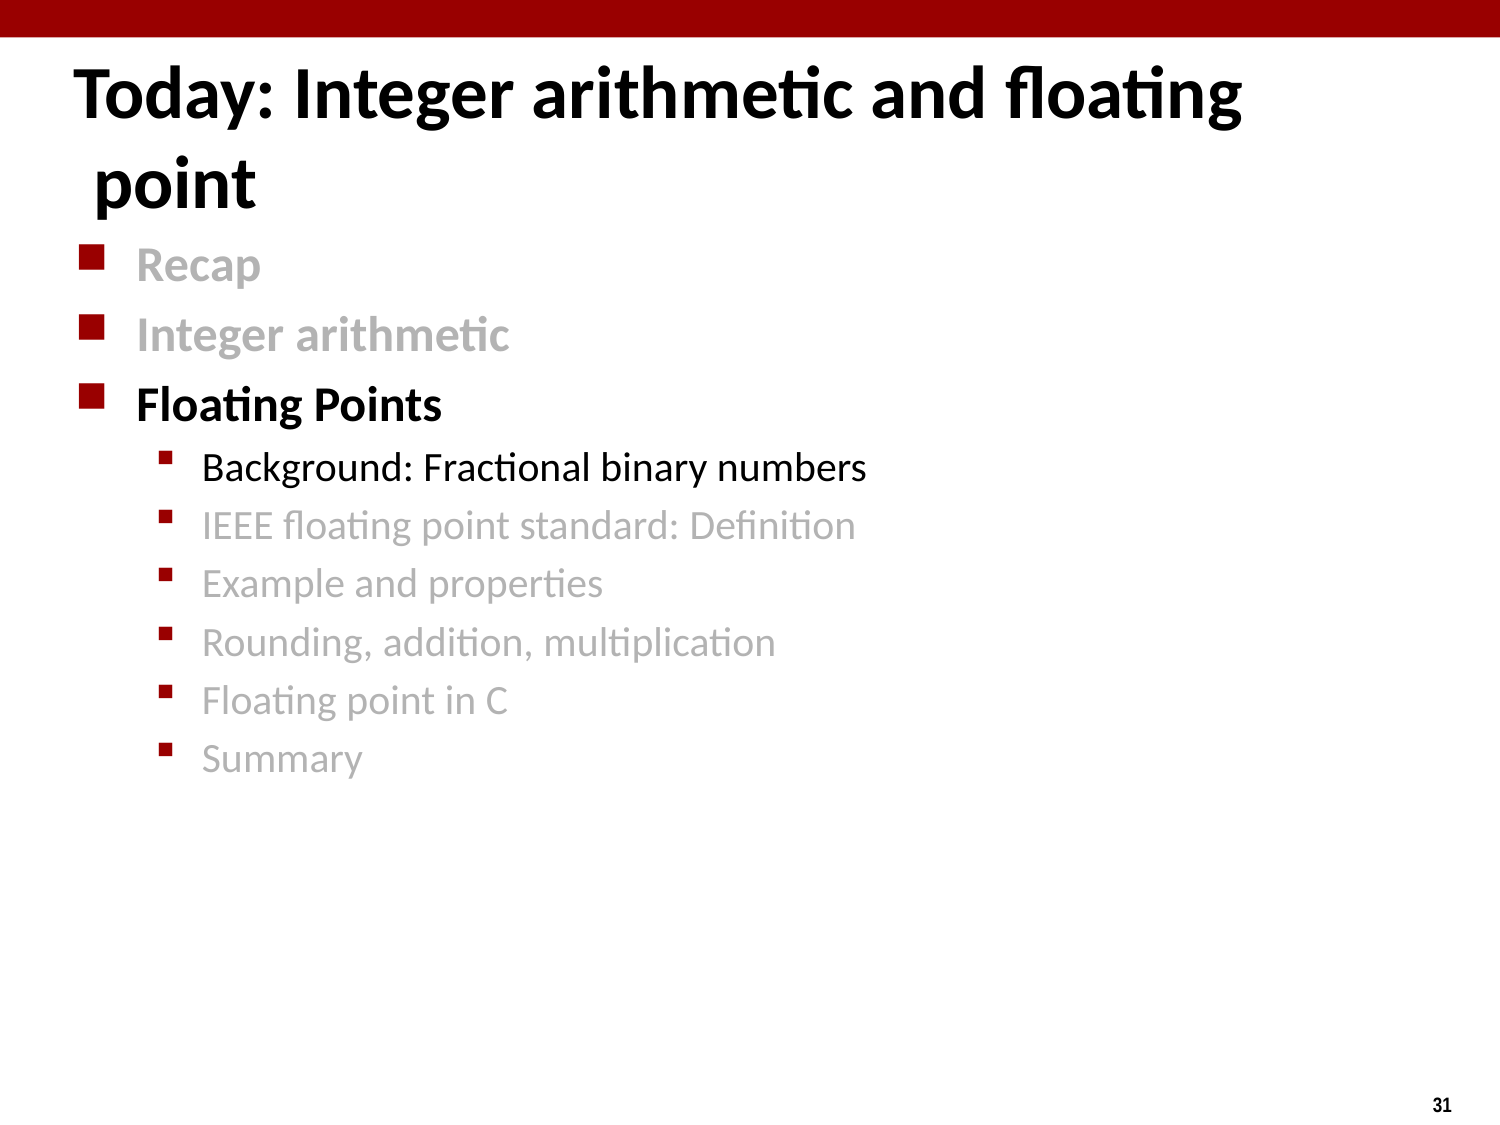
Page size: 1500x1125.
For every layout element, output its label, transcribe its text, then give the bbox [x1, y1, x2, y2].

list Recap Integer arithmetic Floating Points Background: Fractional binary numbers IEEE floating point standard: Definition Example and properties Rounding, addition, multiplication Floating point in C Summary [65, 223, 1361, 1040]
title Today: Integer arithmetic and floating point [58, 71, 1304, 197]
